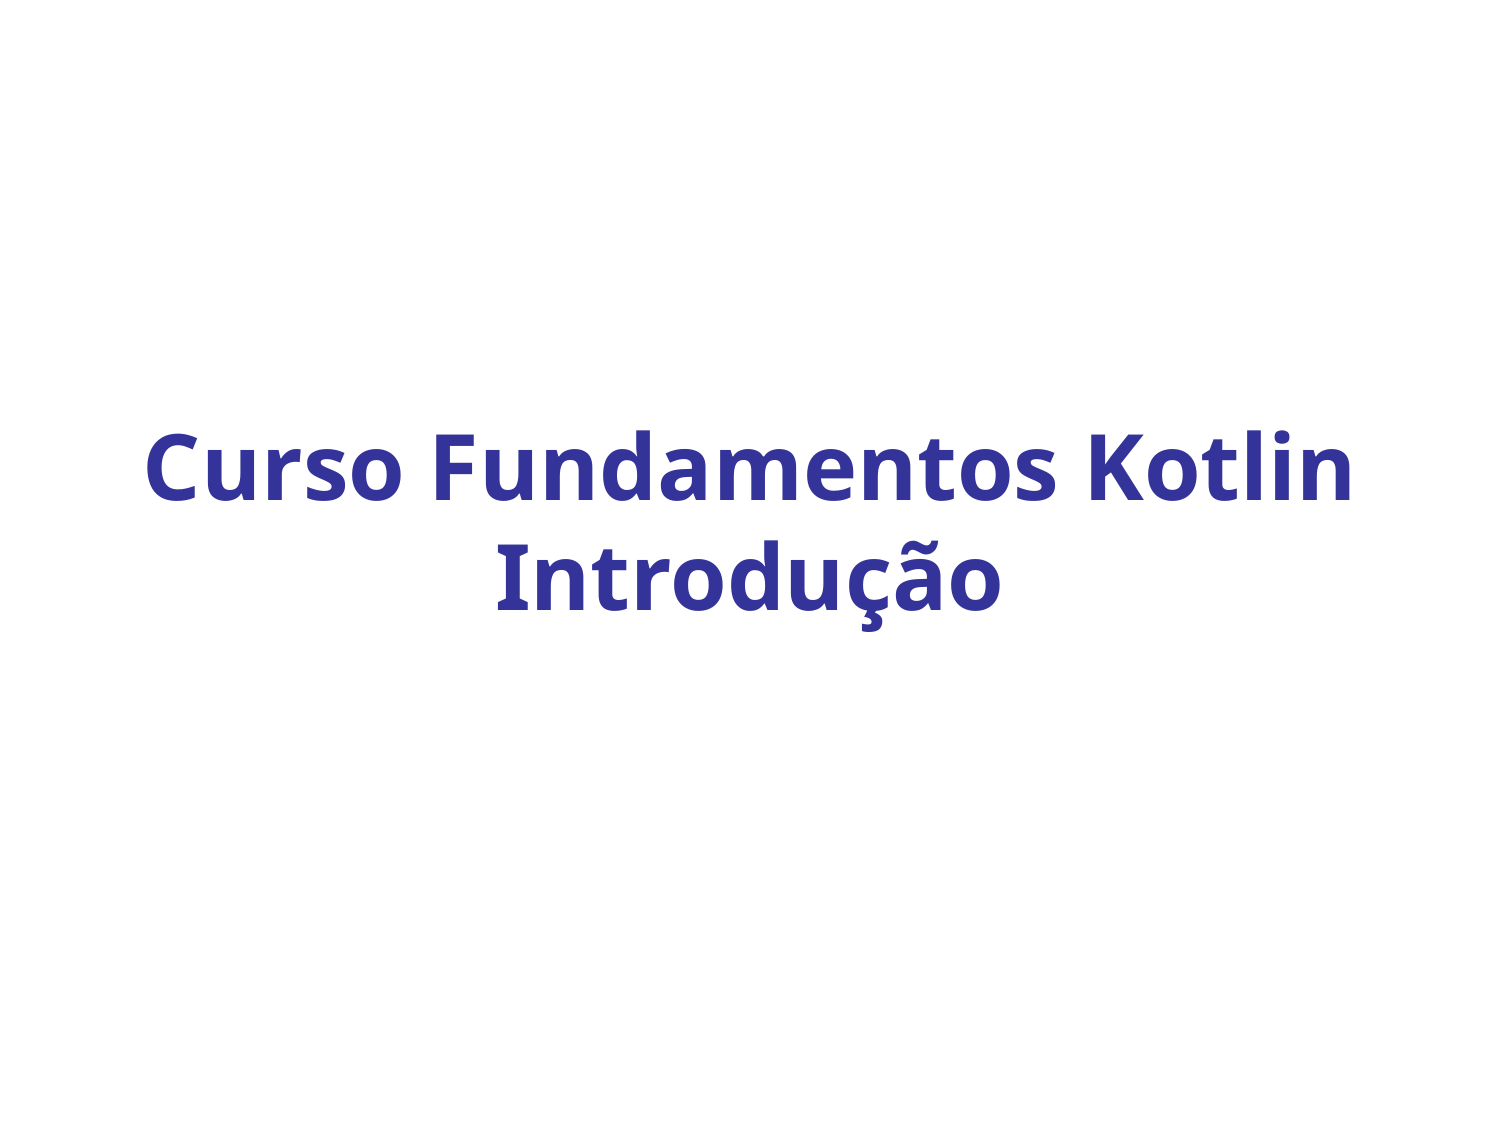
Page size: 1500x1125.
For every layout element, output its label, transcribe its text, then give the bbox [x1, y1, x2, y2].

title Curso Fundamentos Kotlin Introdução [53, 427, 1447, 610]
